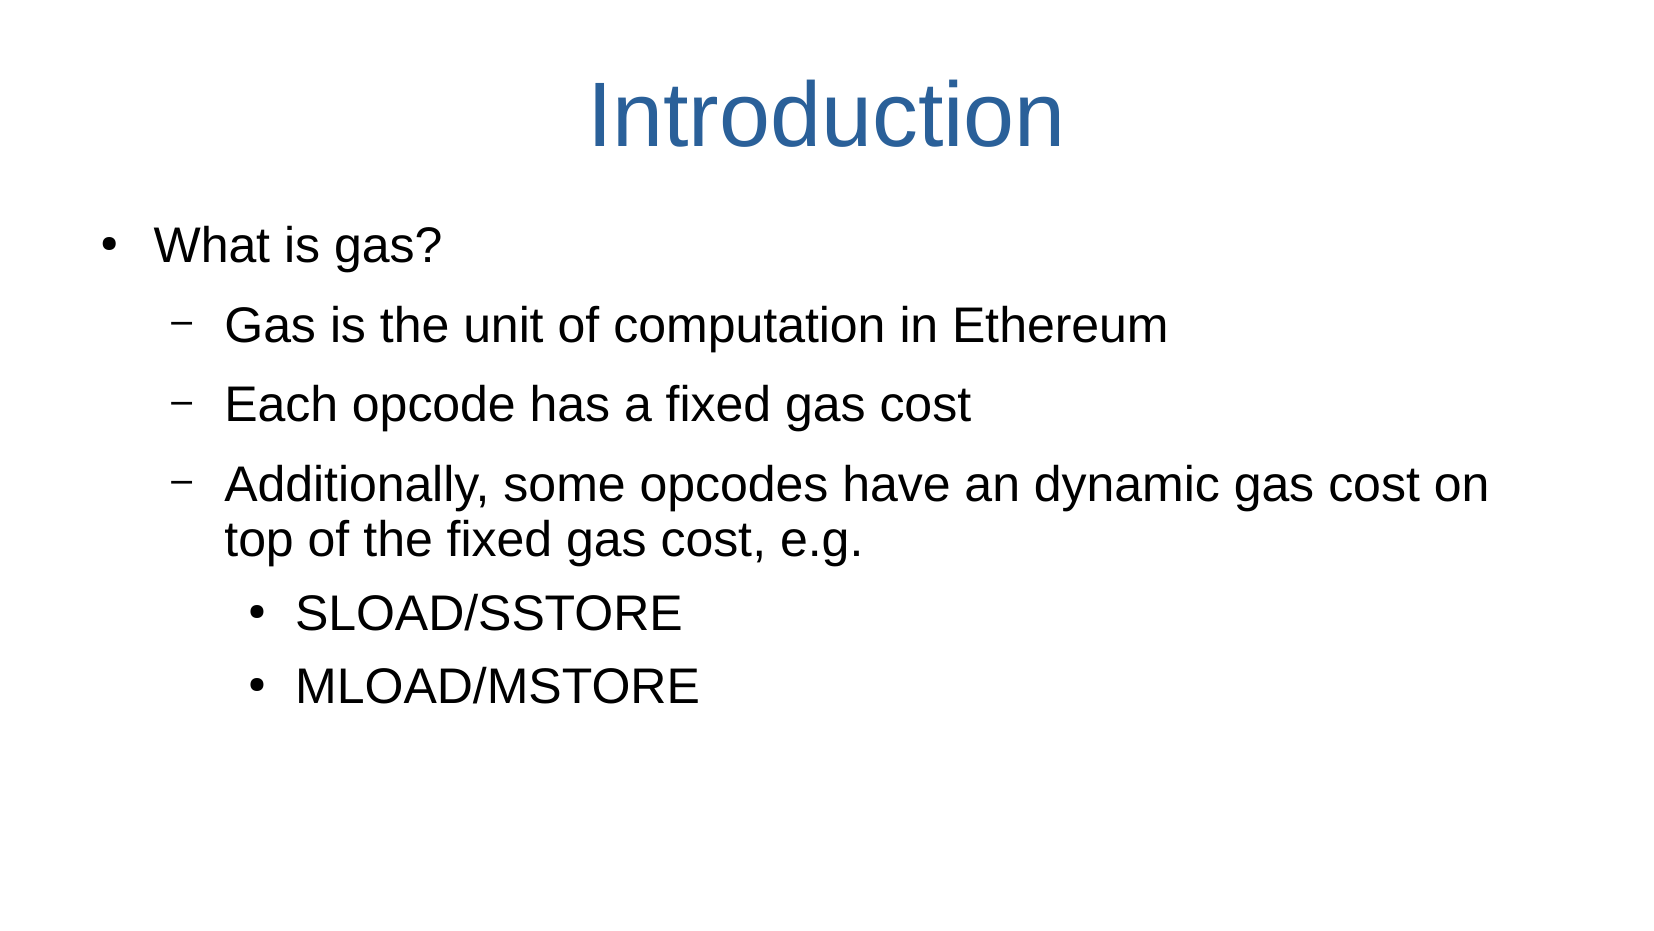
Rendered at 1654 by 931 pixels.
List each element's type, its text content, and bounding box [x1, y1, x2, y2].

list What is gas? Gas is the unit of computation in Ethereum Each opcode has a fixed gas cost Additionally, some opcodes have an dynamic gas cost on top of the fixed gas cost, e.g. SLOAD/SSTORE MLOAD/MSTORE [82, 217, 1571, 758]
title Introduction [82, 37, 1571, 193]
